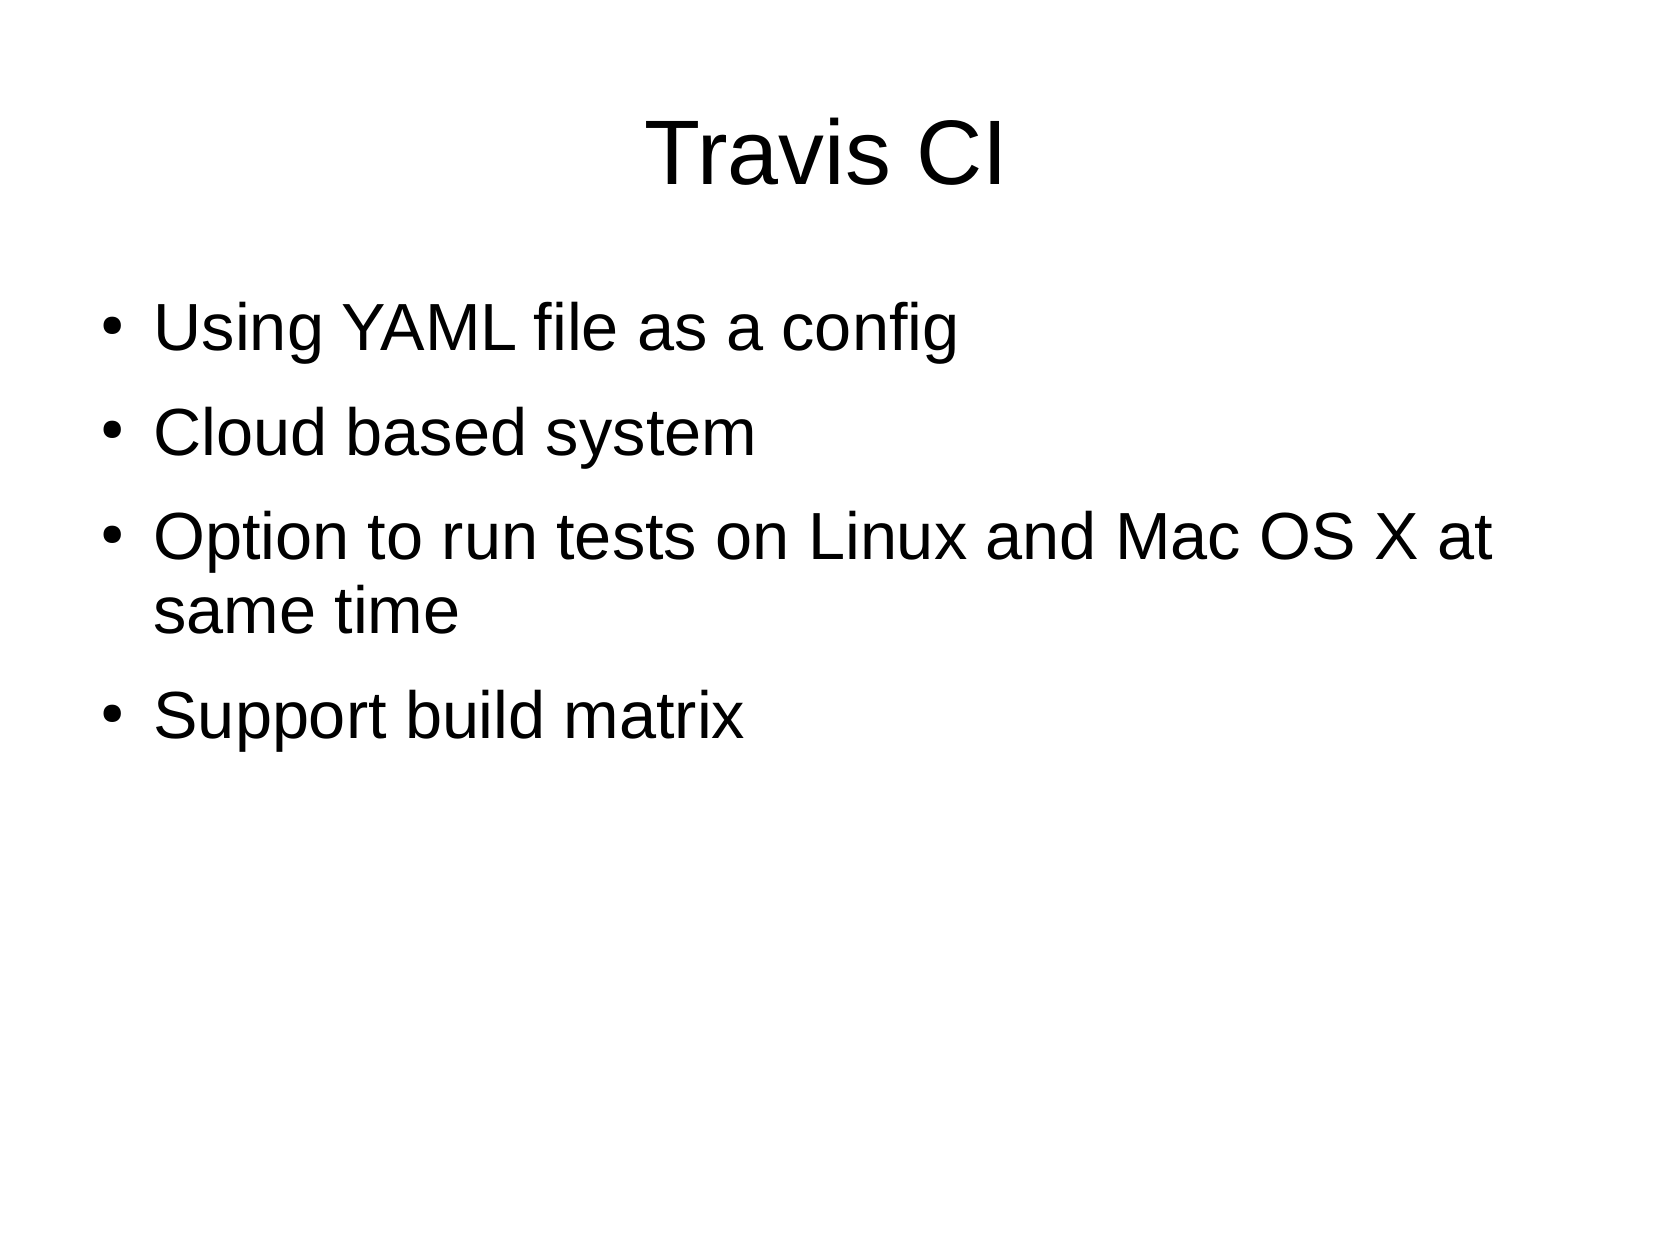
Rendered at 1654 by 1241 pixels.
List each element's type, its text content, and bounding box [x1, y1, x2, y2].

list Using YAML file as a config Cloud based system Option to run tests on Linux and Mac OS X at same time Support build matrix [82, 290, 1571, 1010]
title Travis CI [82, 49, 1571, 257]
